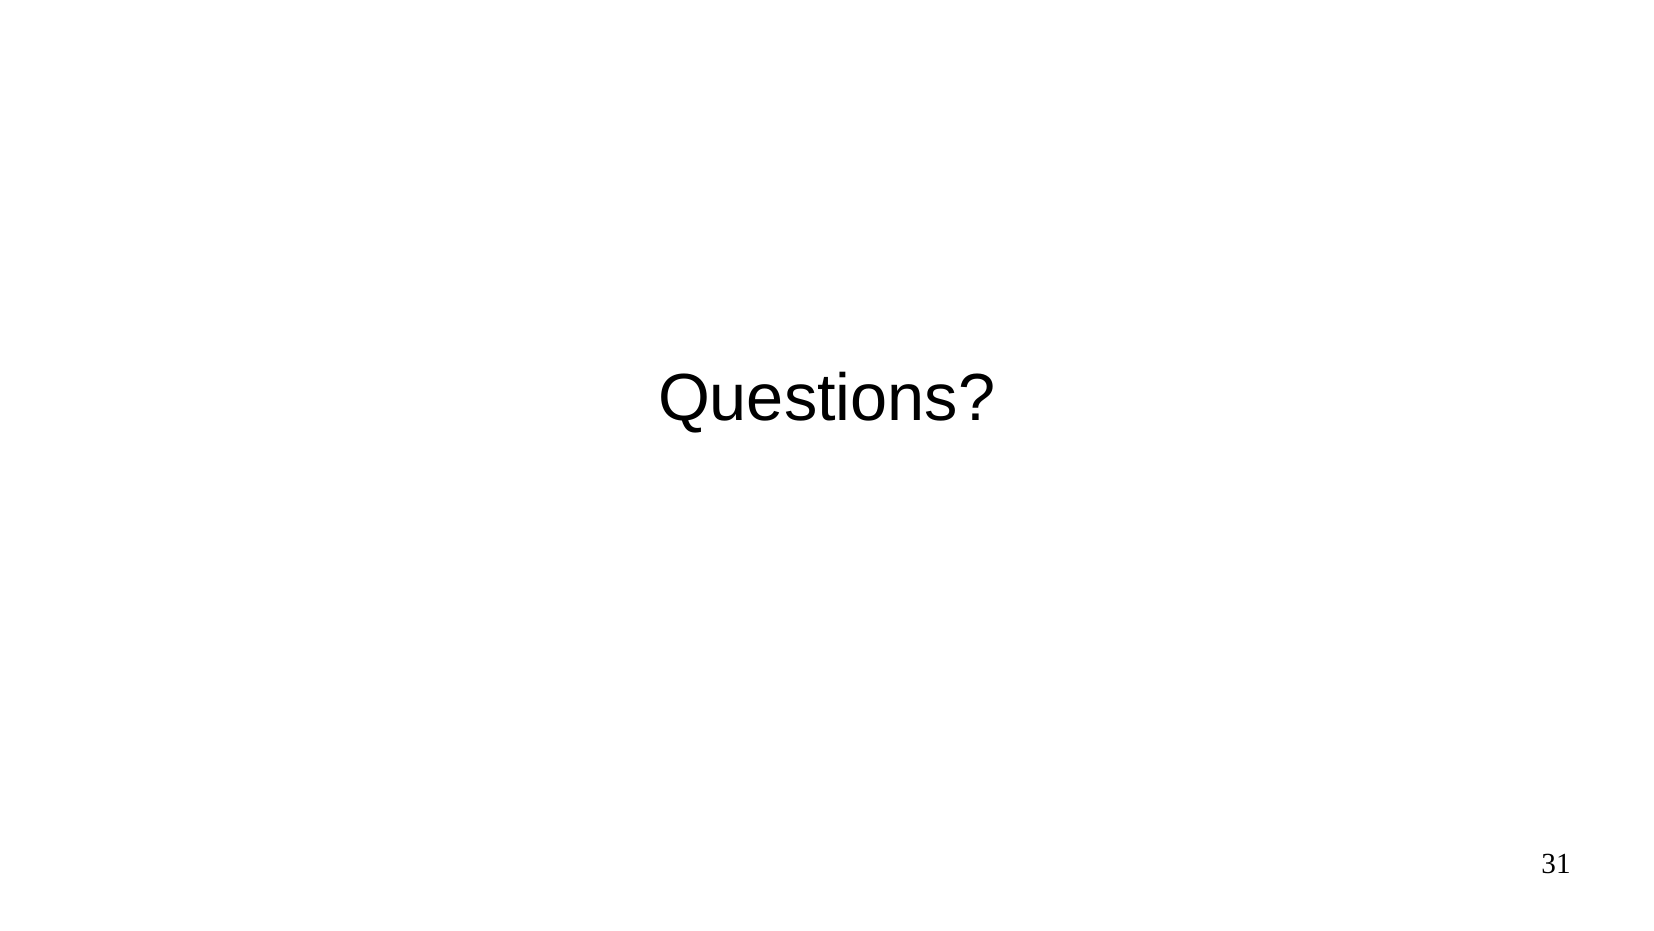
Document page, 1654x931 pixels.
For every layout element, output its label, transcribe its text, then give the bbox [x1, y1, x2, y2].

subtitle Questions? [82, 37, 1571, 757]
